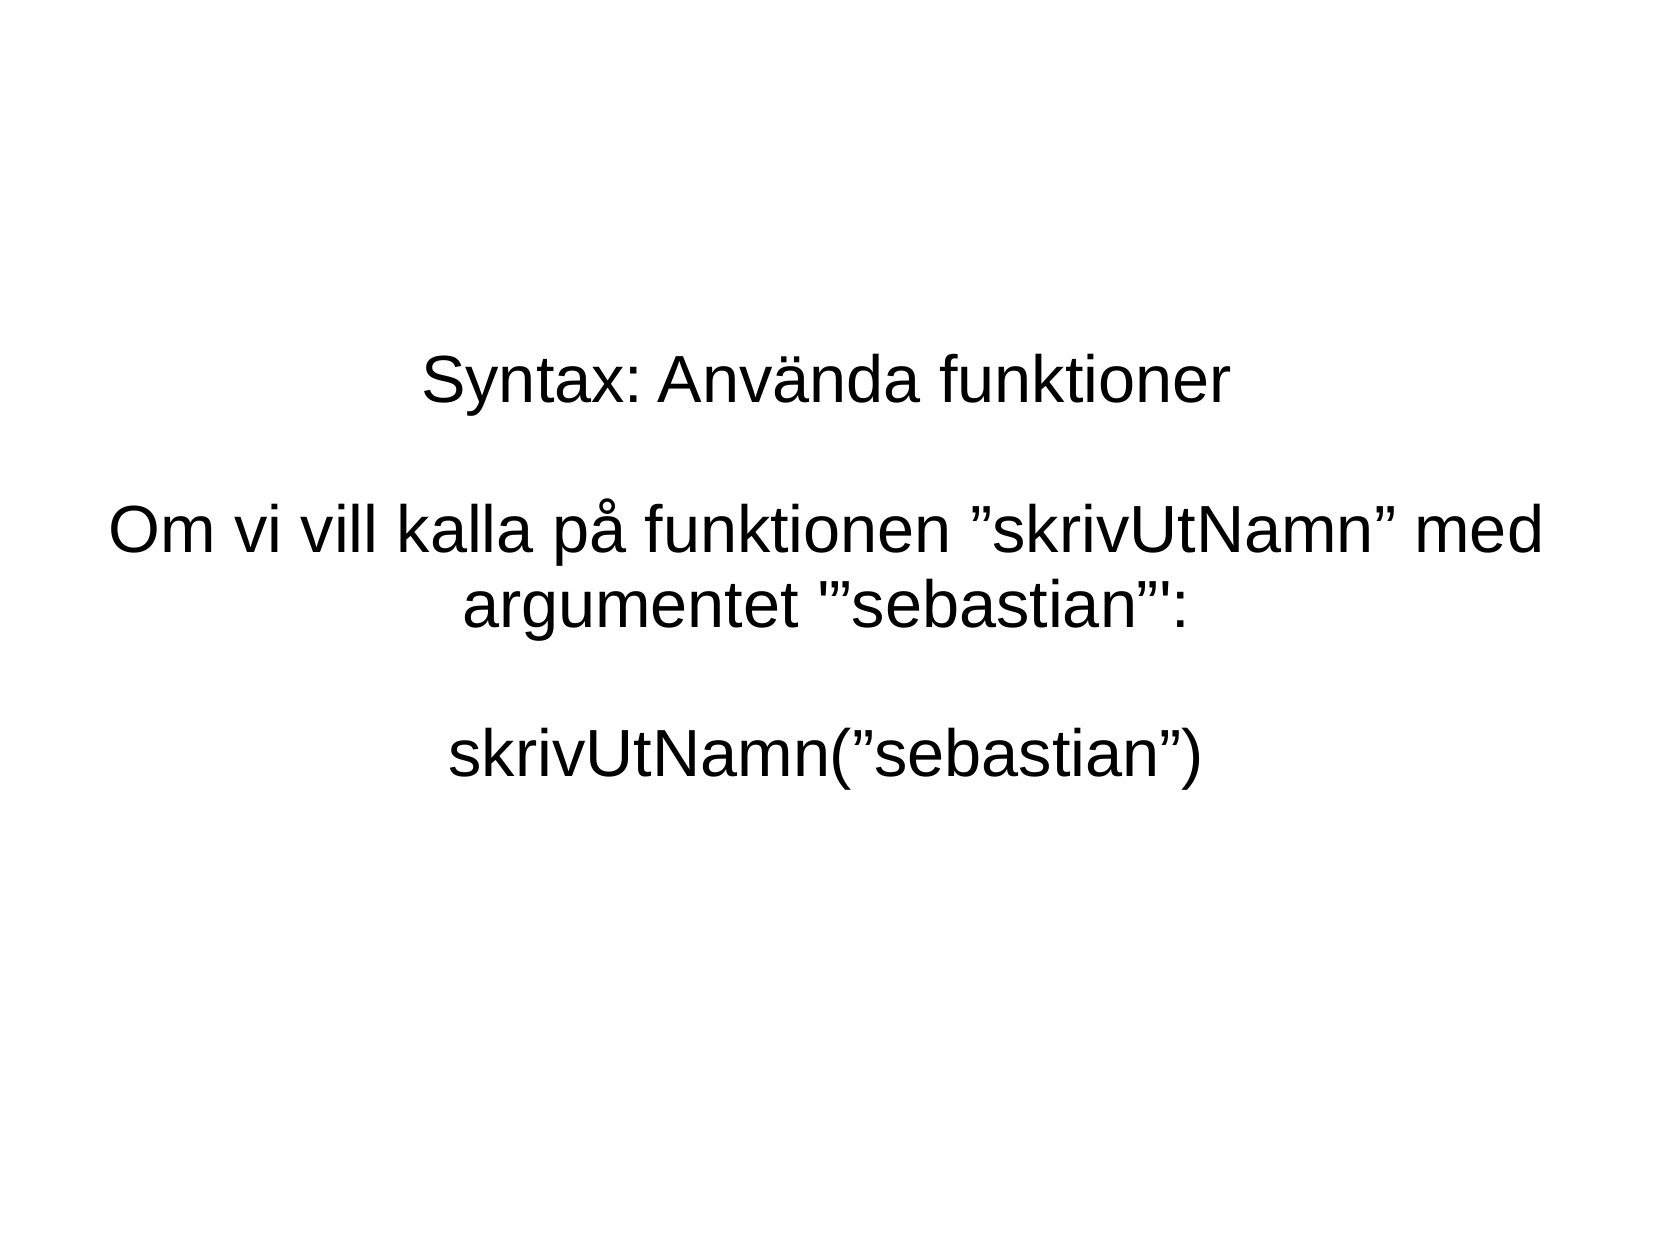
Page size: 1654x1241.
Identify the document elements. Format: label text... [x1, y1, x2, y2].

subtitle Syntax: Använda funktioner Om vi vill kalla på funktionen ”skrivUtNamn” med argumentet '”sebastian”': skrivUtNamn(”sebastian”) [82, 342, 1571, 1010]
